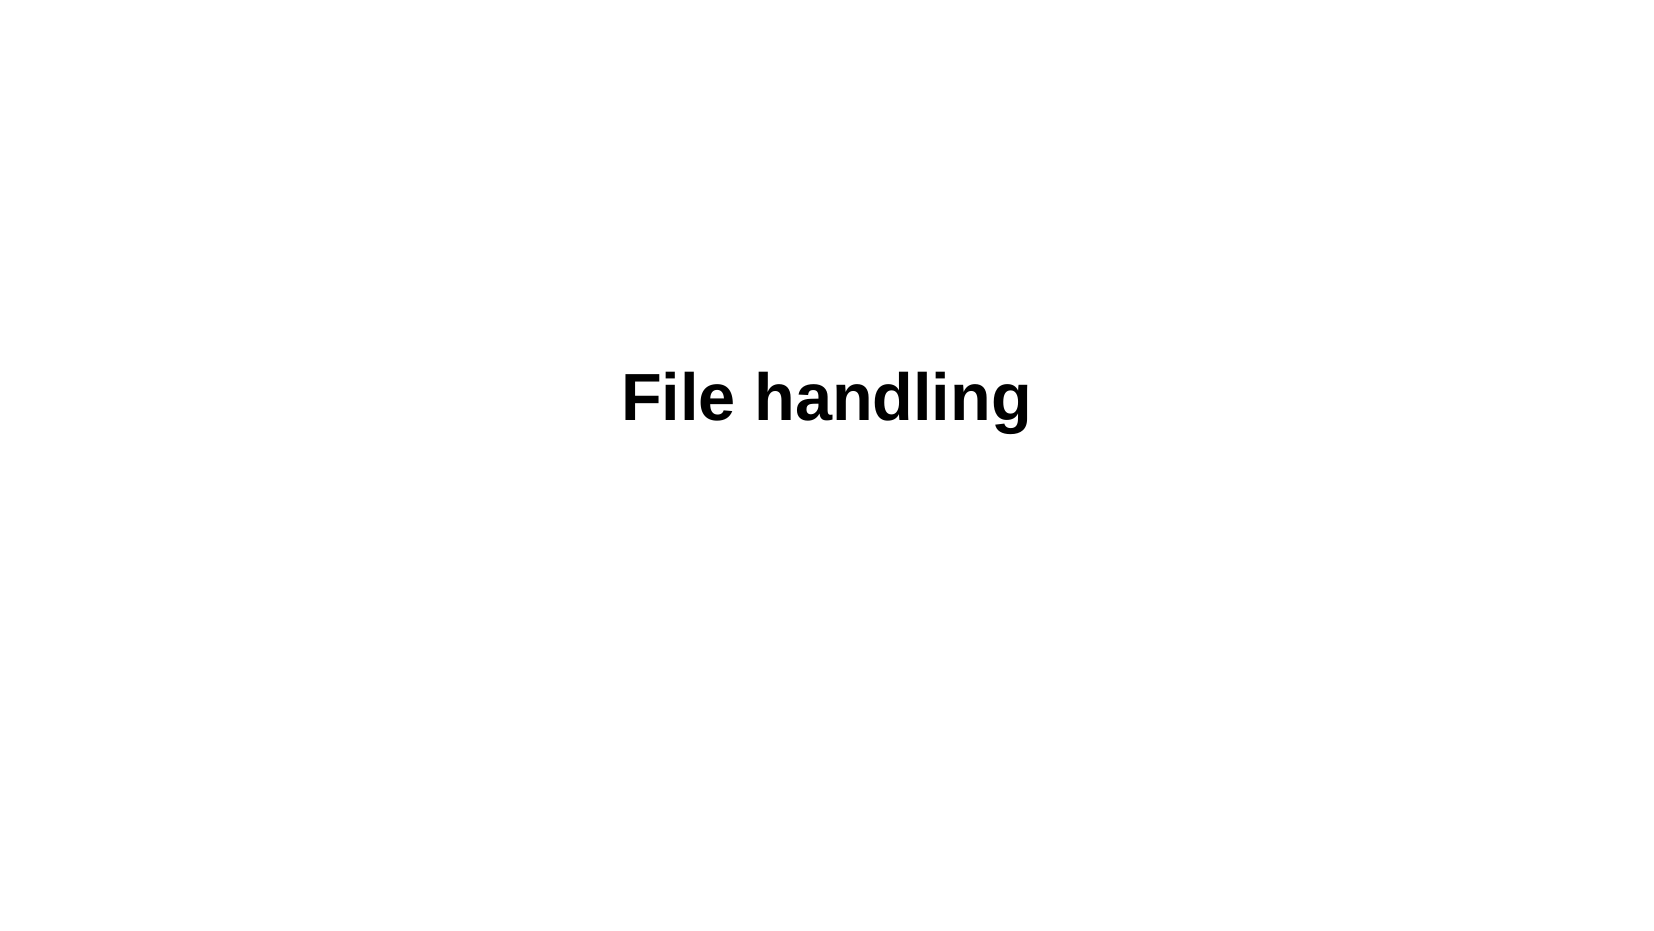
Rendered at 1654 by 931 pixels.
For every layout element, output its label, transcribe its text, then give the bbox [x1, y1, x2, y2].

subtitle File handling [82, 37, 1571, 757]
